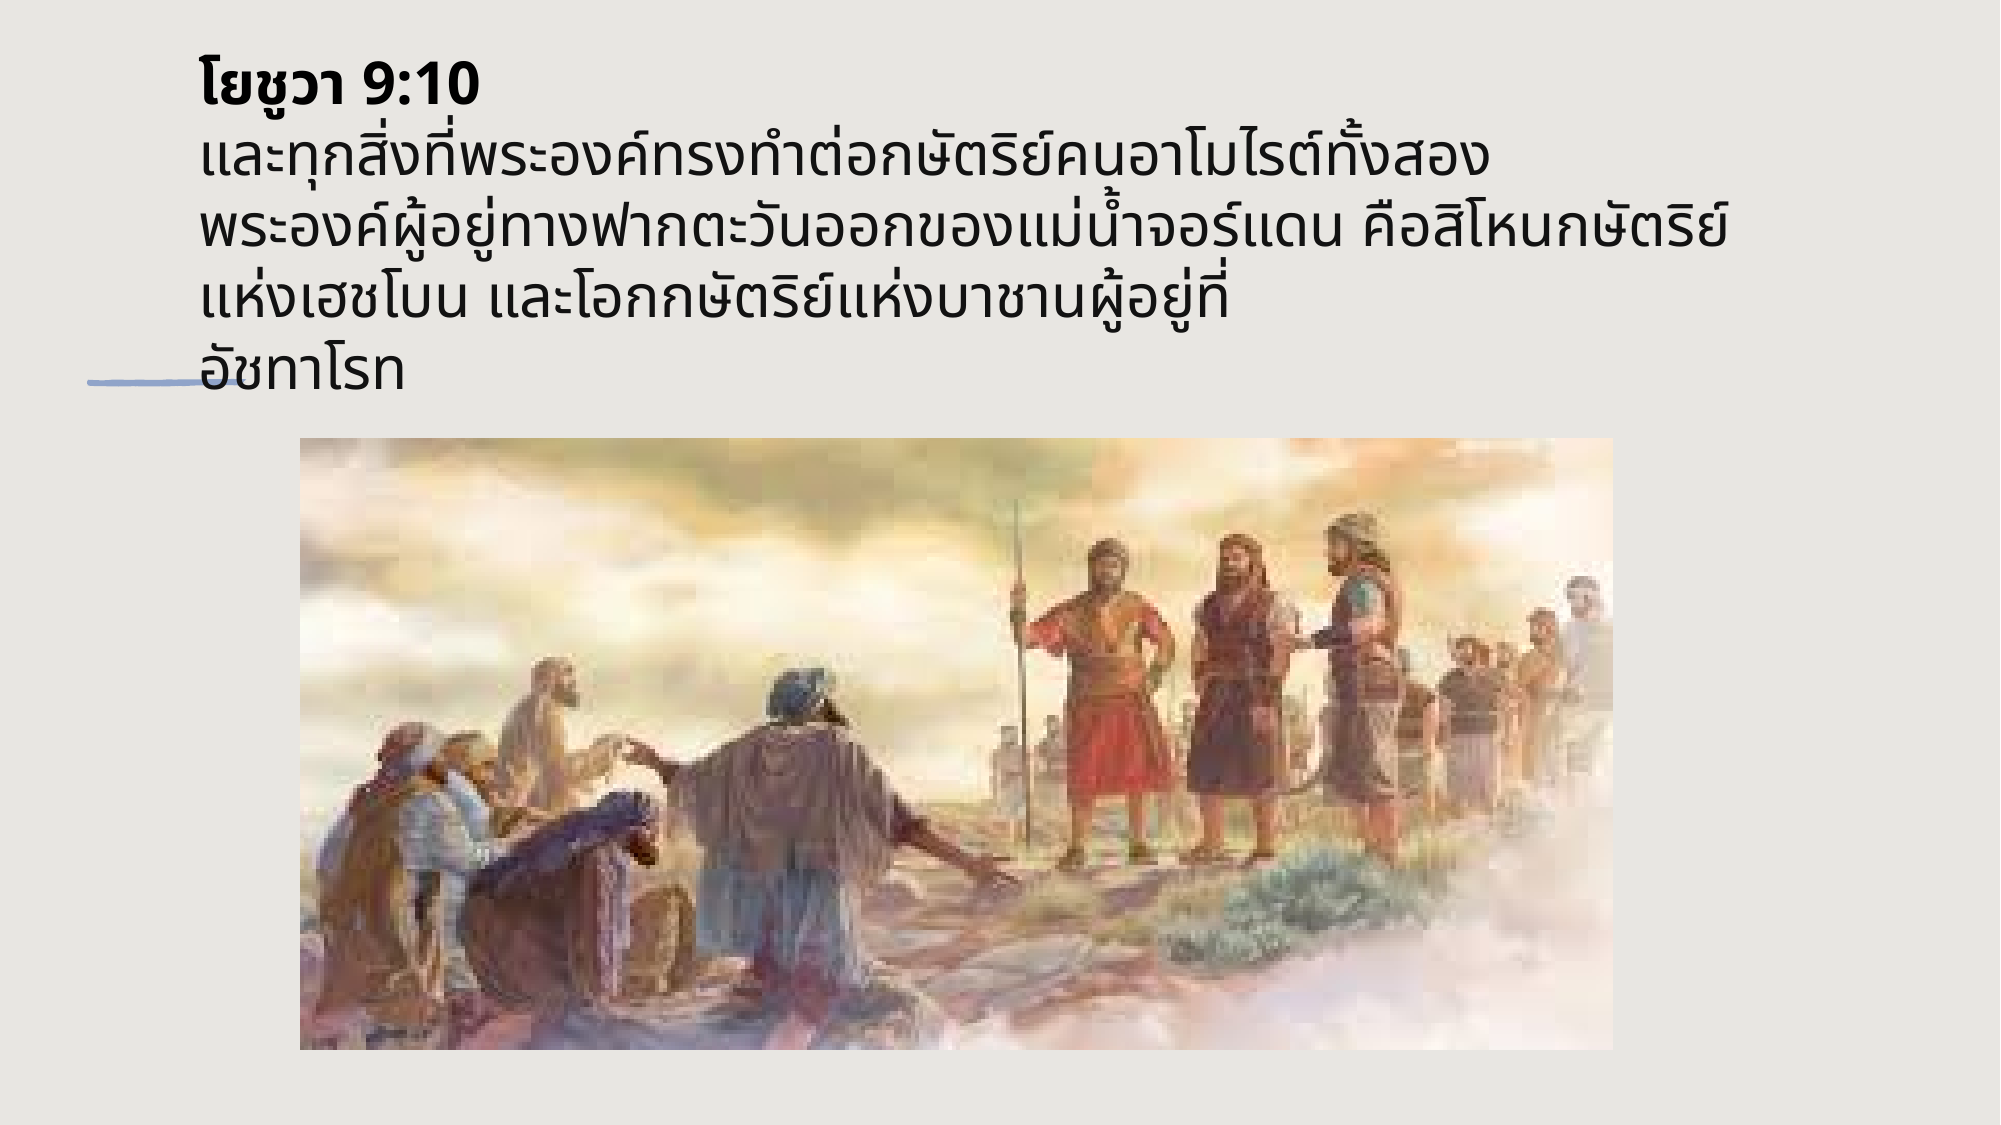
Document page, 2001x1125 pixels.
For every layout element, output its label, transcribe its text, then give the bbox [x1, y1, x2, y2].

title โยชูวา 9:10 และทุกสิ่งที่พระองค์ทรงทำต่อกษัตริย์คนอาโมไรต์ทั้งสอง พระองค์ผู้อยู่ทางฟากตะวันออกของแม่น้ำจอร์แดน คือสิโหนกษัตริย์แห่งเฮชโบน และโอกกษัตริย์แห่งบาชานผู้อยู่ที่ อัชทาโรท [183, 37, 1783, 413]
picture [300, 438, 1613, 1051]
